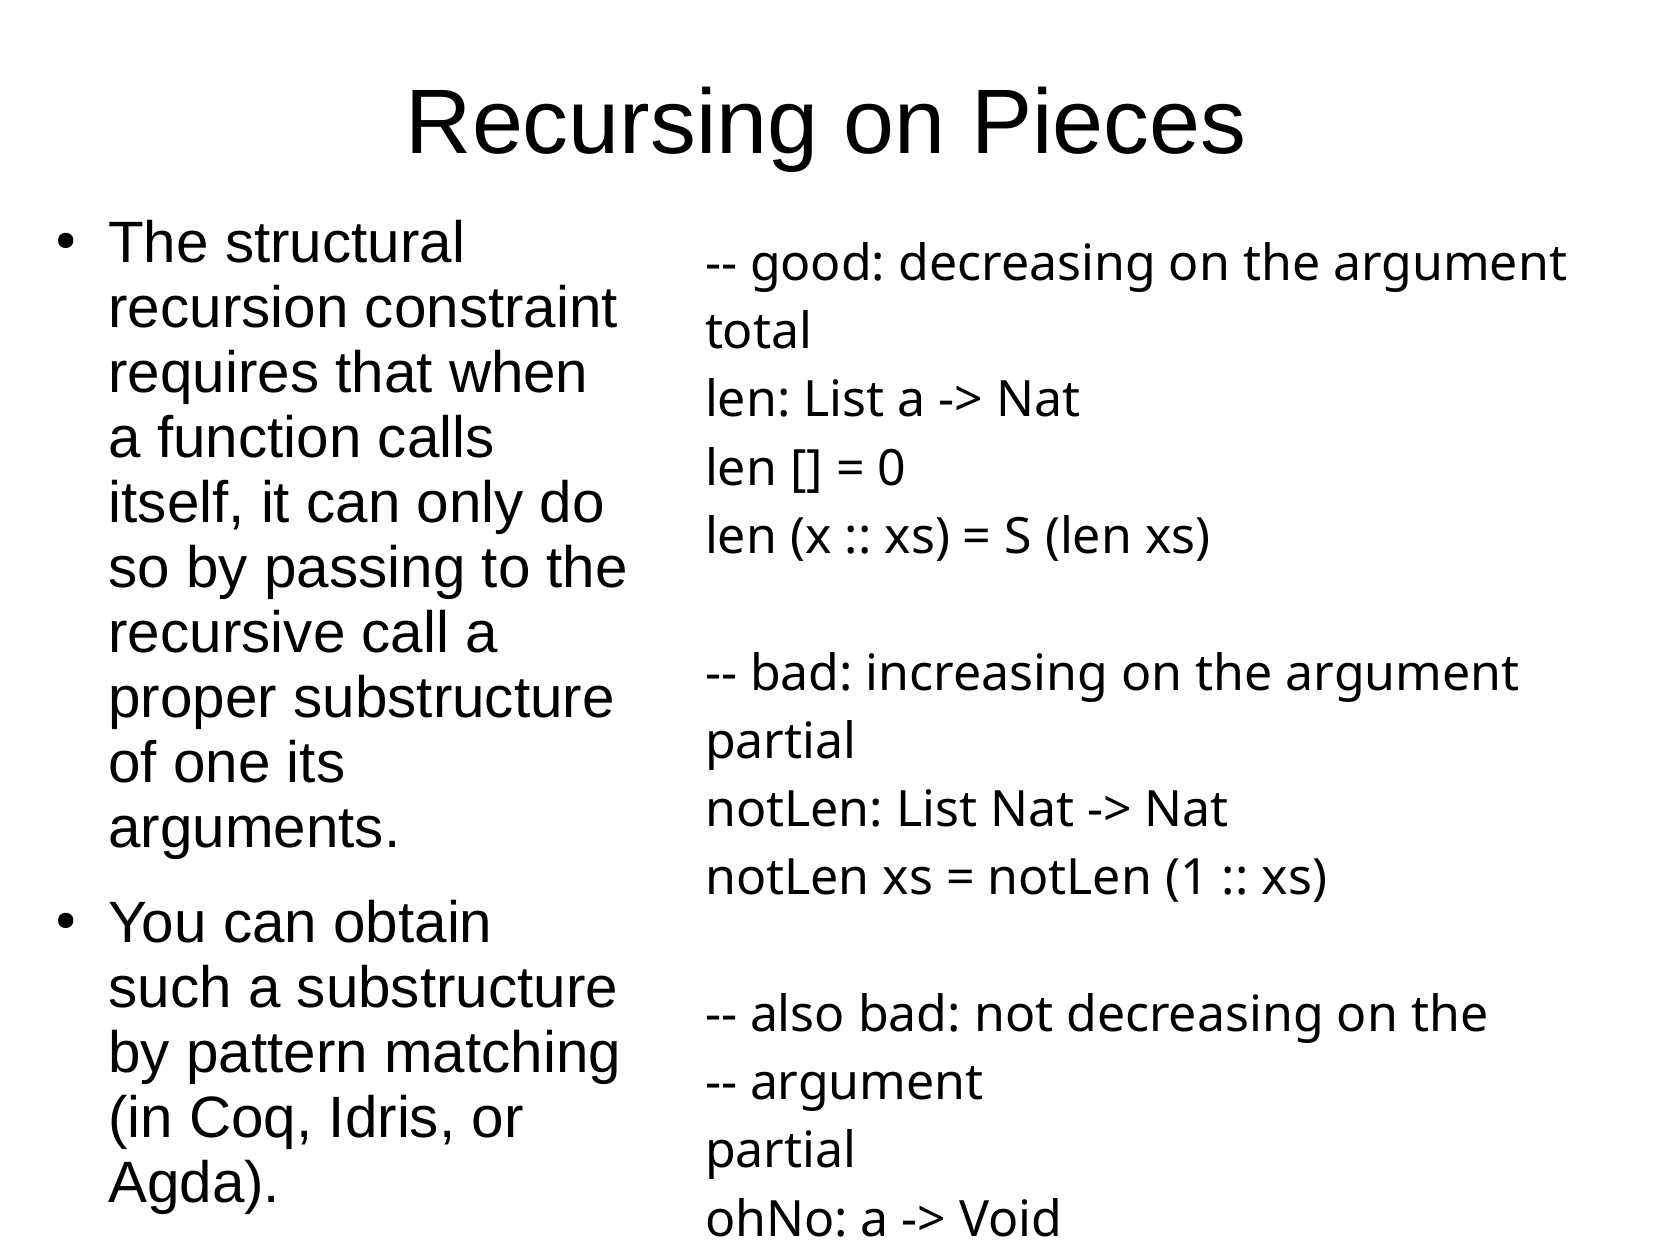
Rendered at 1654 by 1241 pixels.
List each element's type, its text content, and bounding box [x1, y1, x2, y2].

list The structural recursion constraint requires that when a function calls itself, it can only do so by passing to the recursive call a proper substructure of one its arguments. You can obtain such a substructure by pattern matching (in Coq, Idris, or Agda). [37, 210, 631, 1241]
title Recursing on Pieces [82, 49, 1571, 196]
list -- good: decreasing on the argument total len: List a -> Nat len [] = 0 len (x :: xs) = S (len xs) -- bad: increasing on the argument partial notLen: List Nat -> Nat notLen xs = notLen (1 :: xs) -- also bad: not decreasing on the -- argument partial ohNo: a -> Void ohNo x = ohNo x [705, 226, 1621, 1201]
